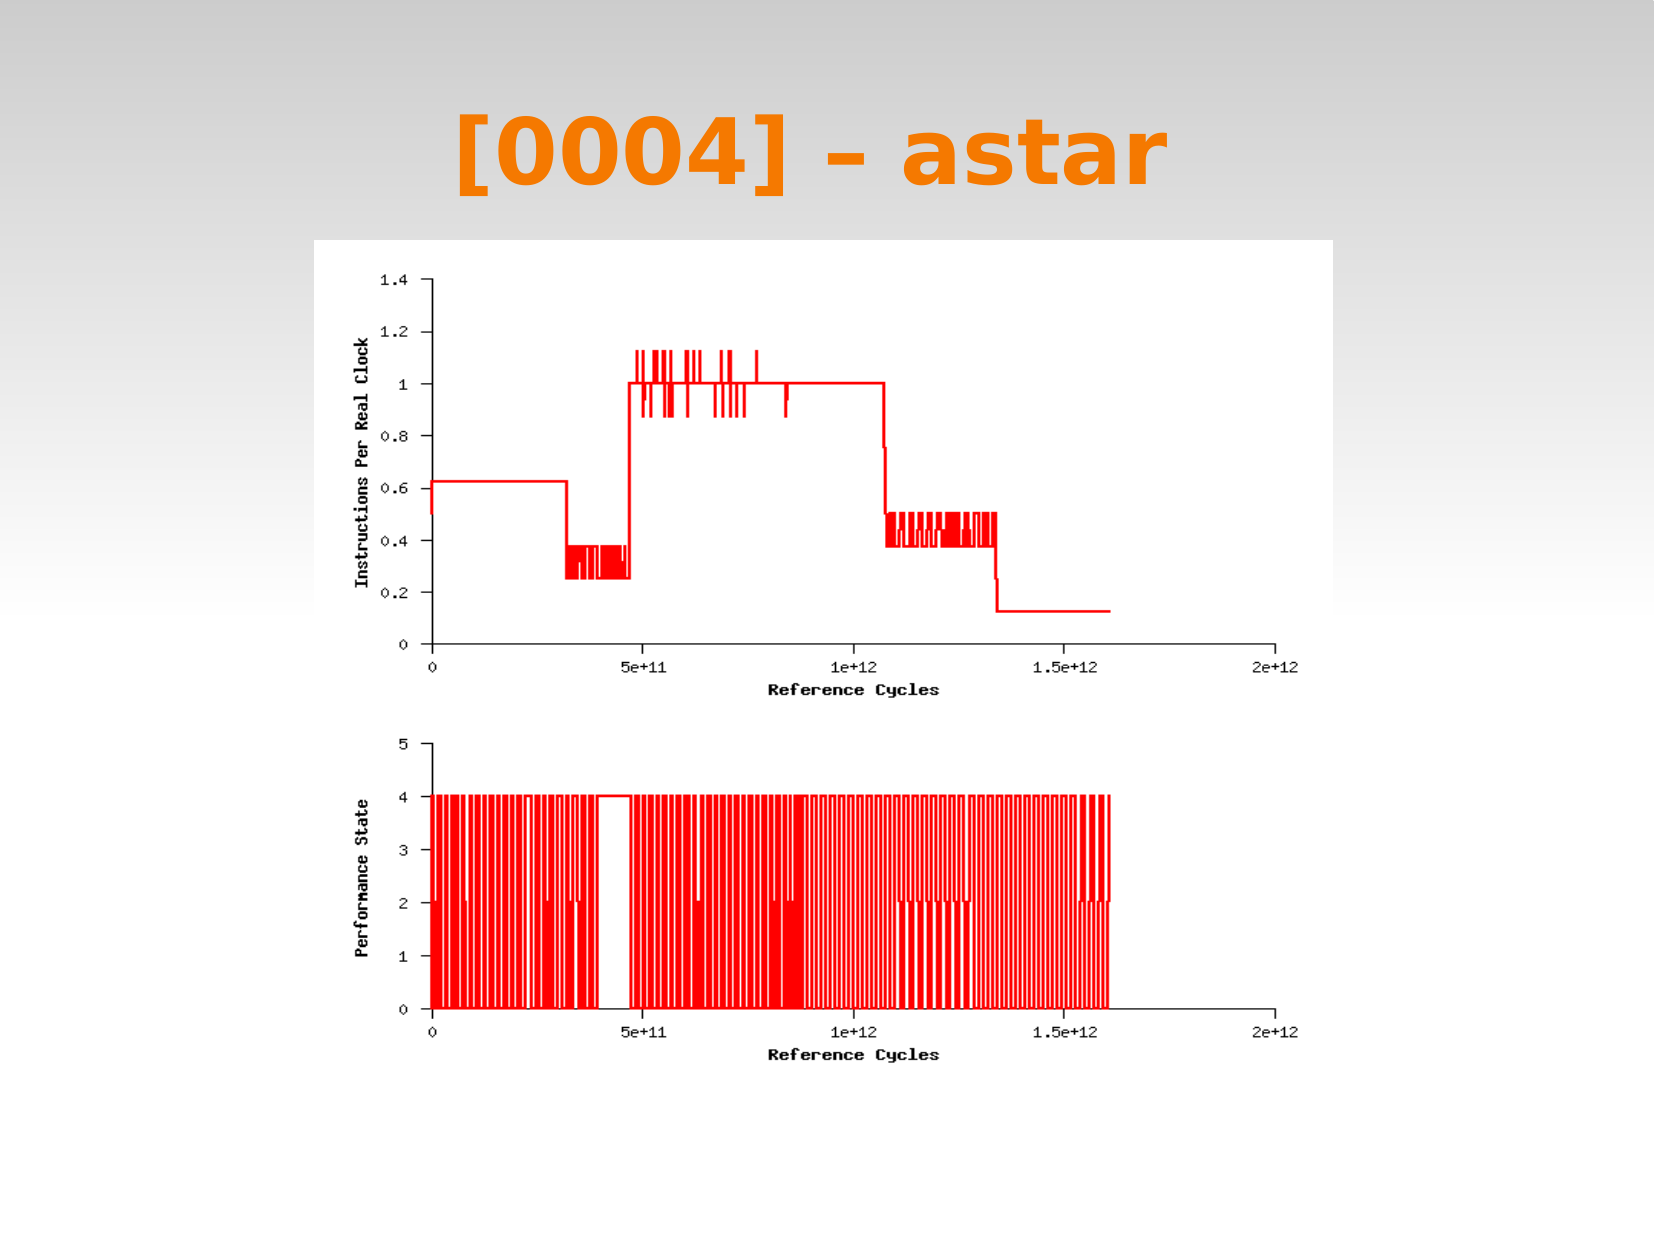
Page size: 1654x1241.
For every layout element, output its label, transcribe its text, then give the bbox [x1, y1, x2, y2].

title [0004] – astar [82, 49, 1571, 257]
picture [314, 240, 1333, 1088]
